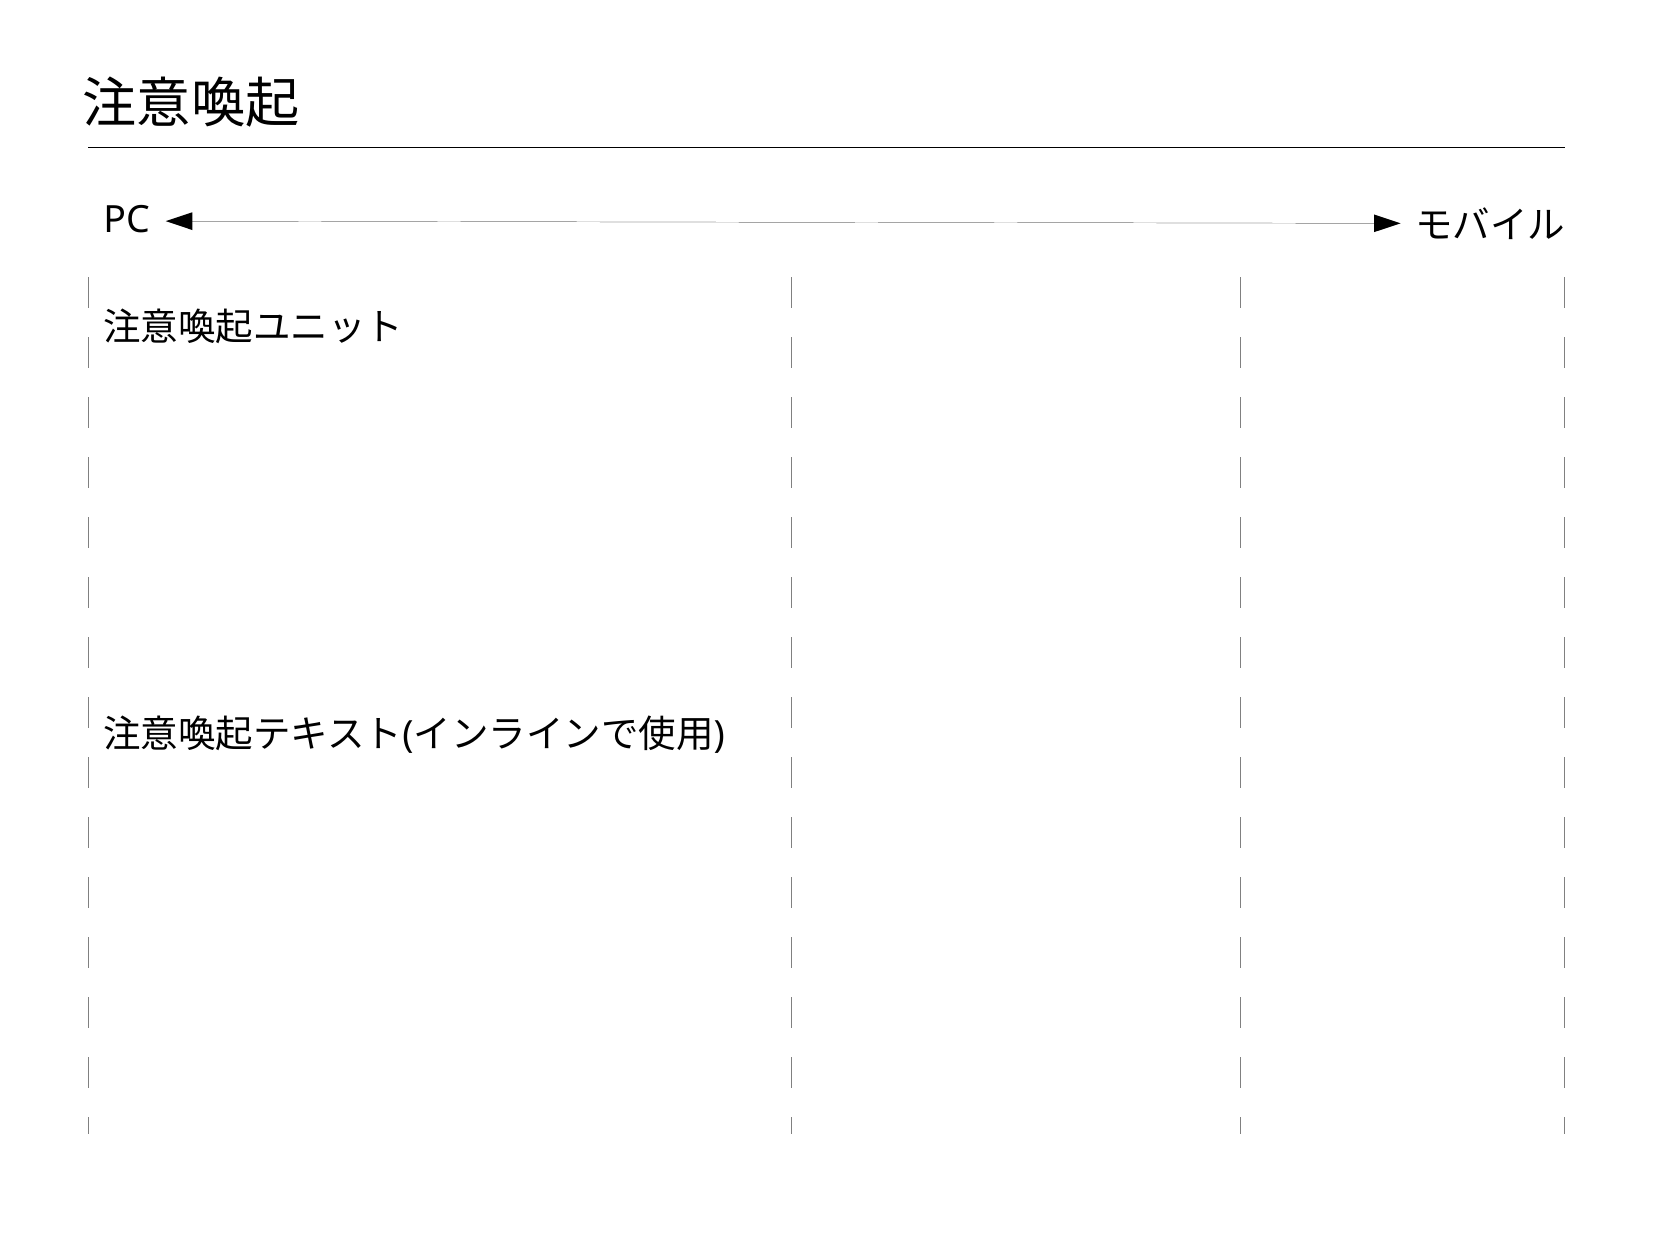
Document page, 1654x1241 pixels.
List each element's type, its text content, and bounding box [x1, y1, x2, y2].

title 注意喚起 [82, 49, 1571, 148]
text_box モバイル [1400, 187, 1581, 259]
text_box 注意喚起ユニット [88, 289, 419, 361]
text_box PC [88, 185, 166, 257]
text_box 注意喚起テキスト(インラインで使用) [88, 696, 752, 768]
